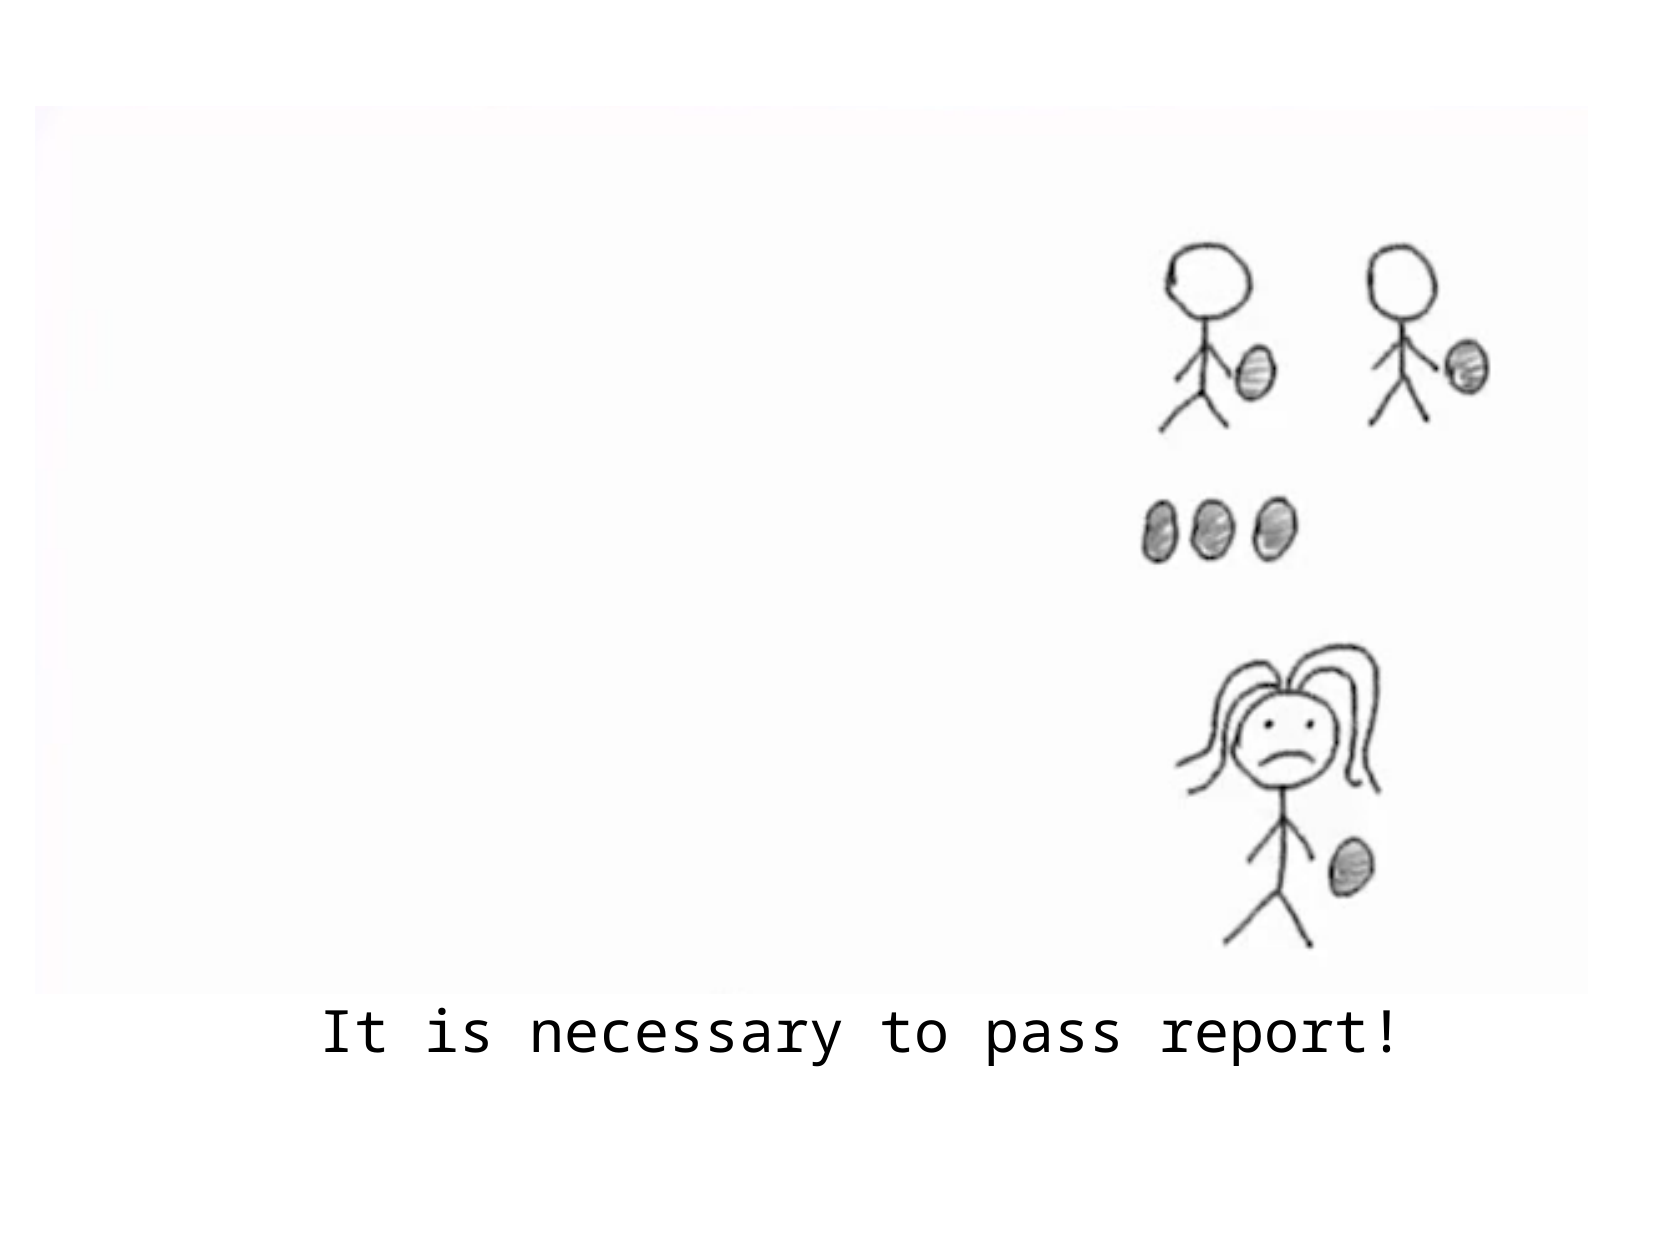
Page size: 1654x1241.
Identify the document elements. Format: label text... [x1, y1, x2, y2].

title It is necessary to pass report! [118, 926, 1607, 1134]
picture [35, 106, 1588, 994]
